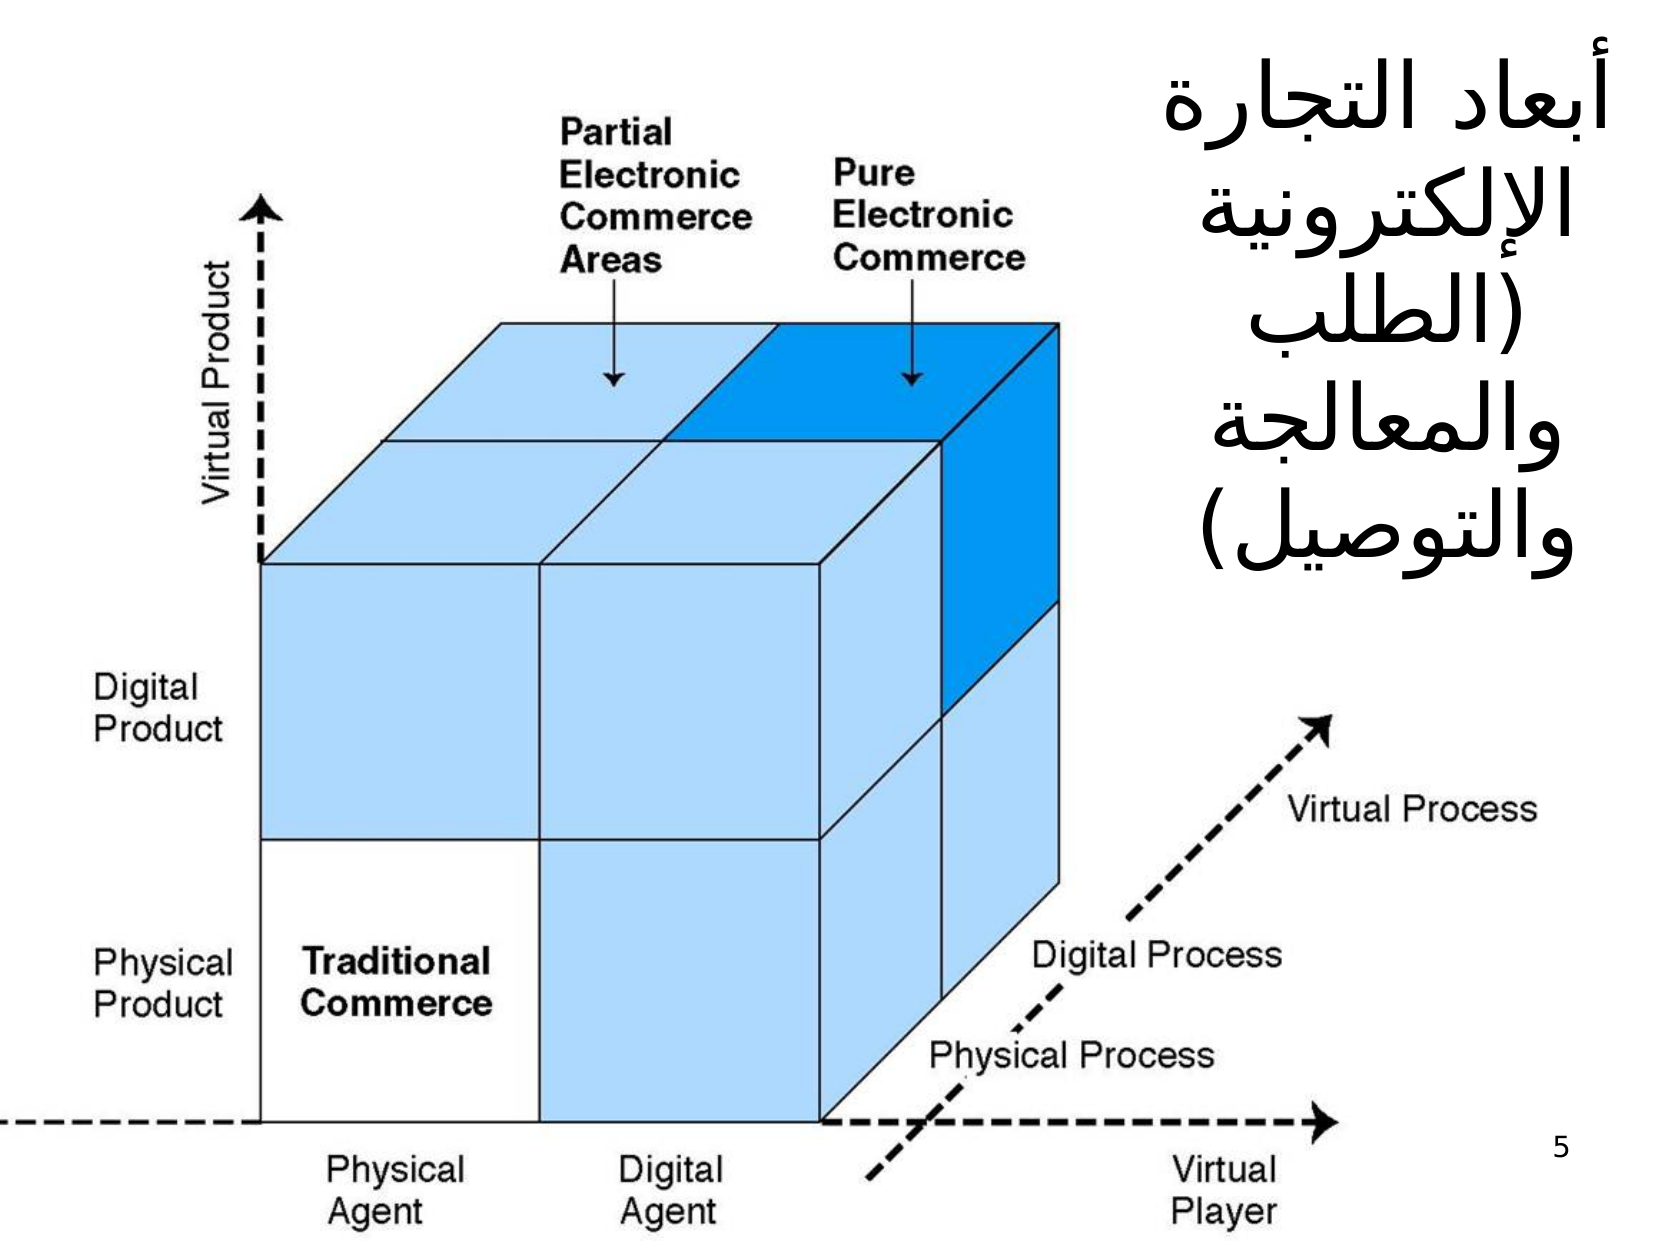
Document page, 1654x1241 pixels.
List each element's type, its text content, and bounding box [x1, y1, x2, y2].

picture [0, 109, 1538, 1241]
title أبعاد التجارة الإلكترونية (الطلب والمعالجة والتوصيل) [1122, 8, 1654, 615]
